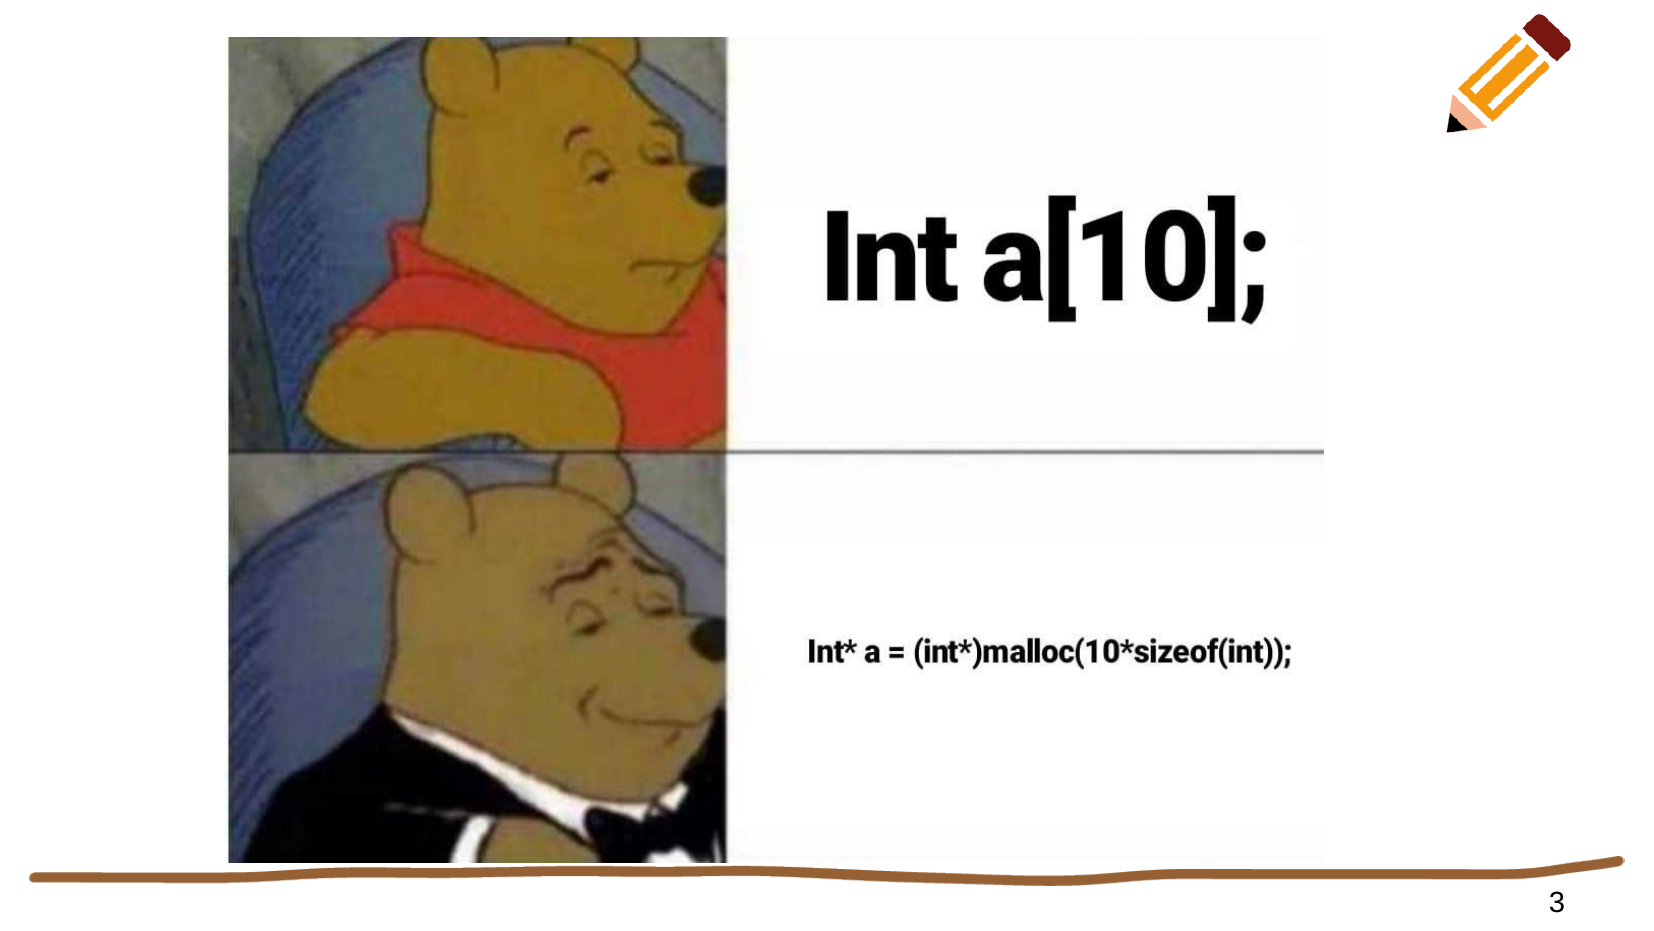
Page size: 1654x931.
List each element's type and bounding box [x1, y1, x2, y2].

picture [29, 37, 1625, 886]
picture [1446, 14, 1571, 133]
